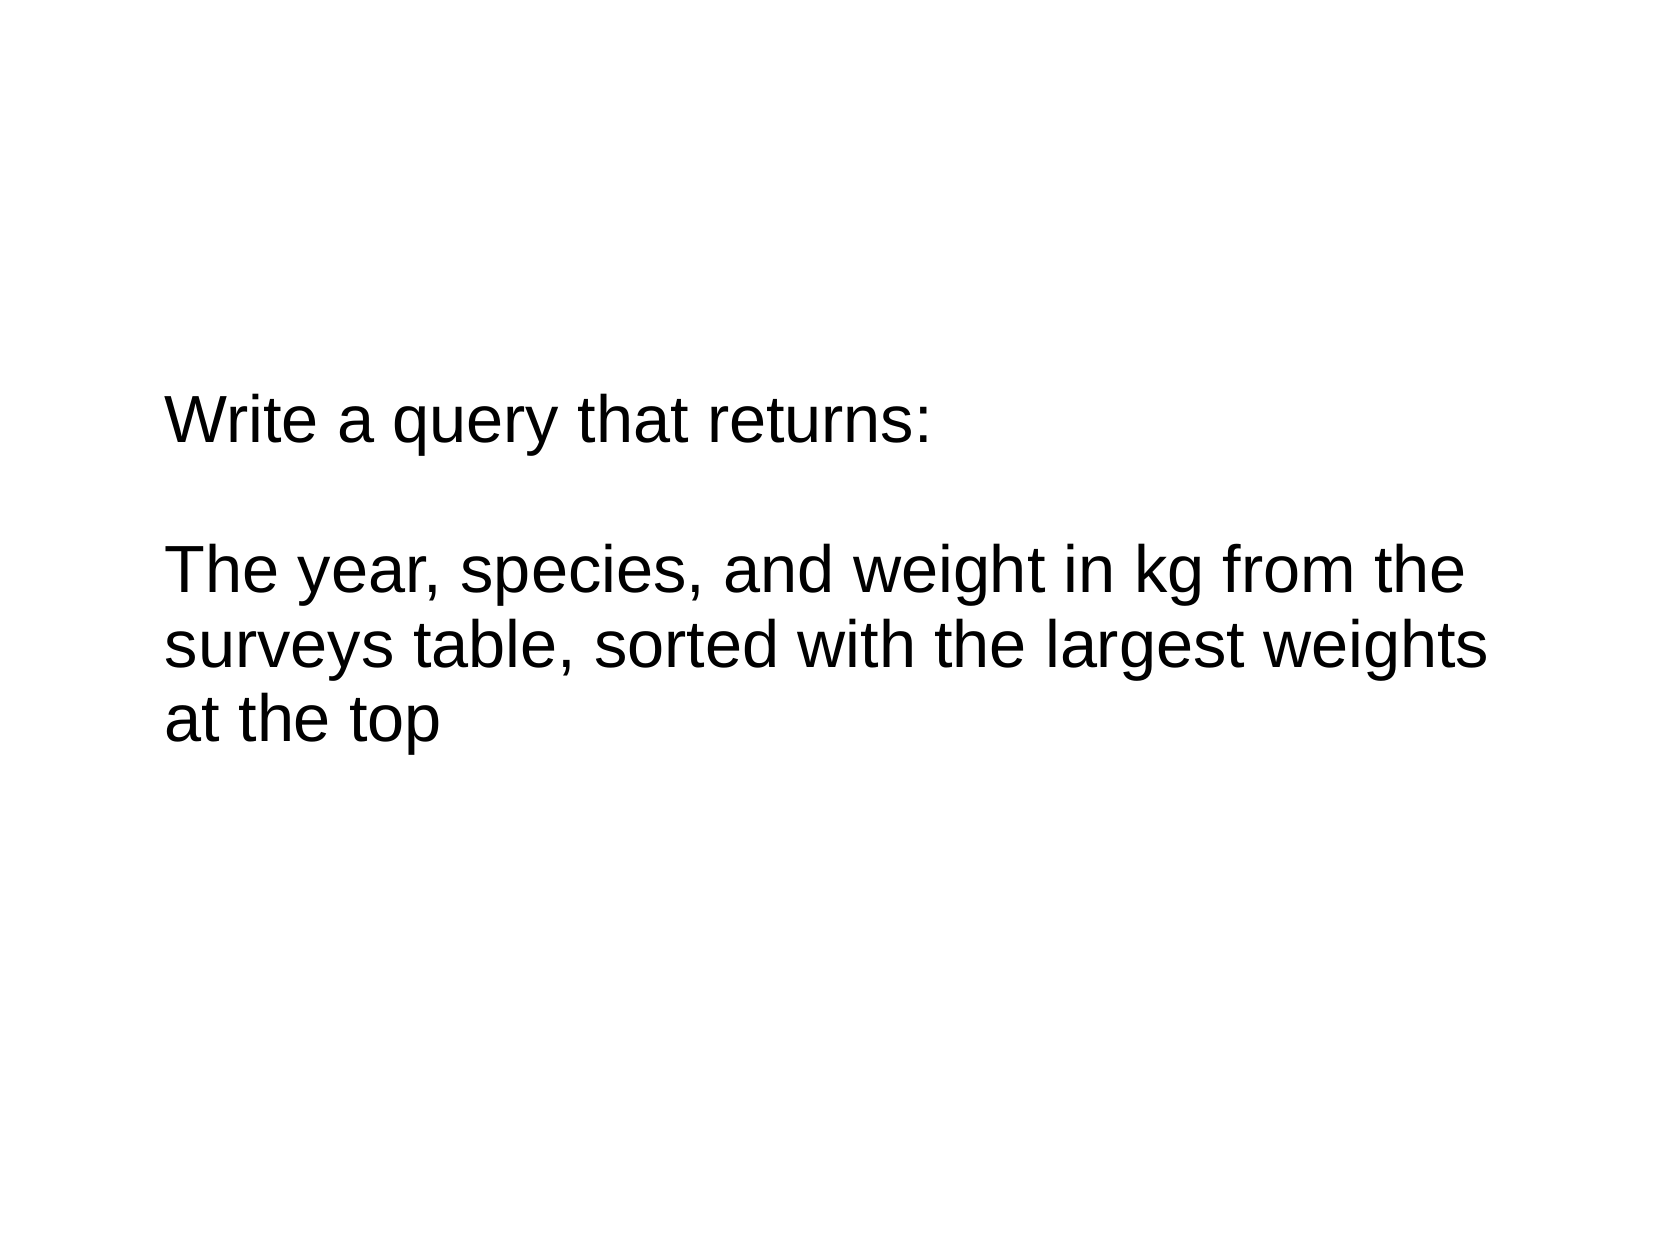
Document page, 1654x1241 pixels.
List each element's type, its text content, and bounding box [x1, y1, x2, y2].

text_box Write a query that returns: The year, species, and weight in kg from the surveys table, sorted with the largest weights at the top [150, 375, 1561, 764]
